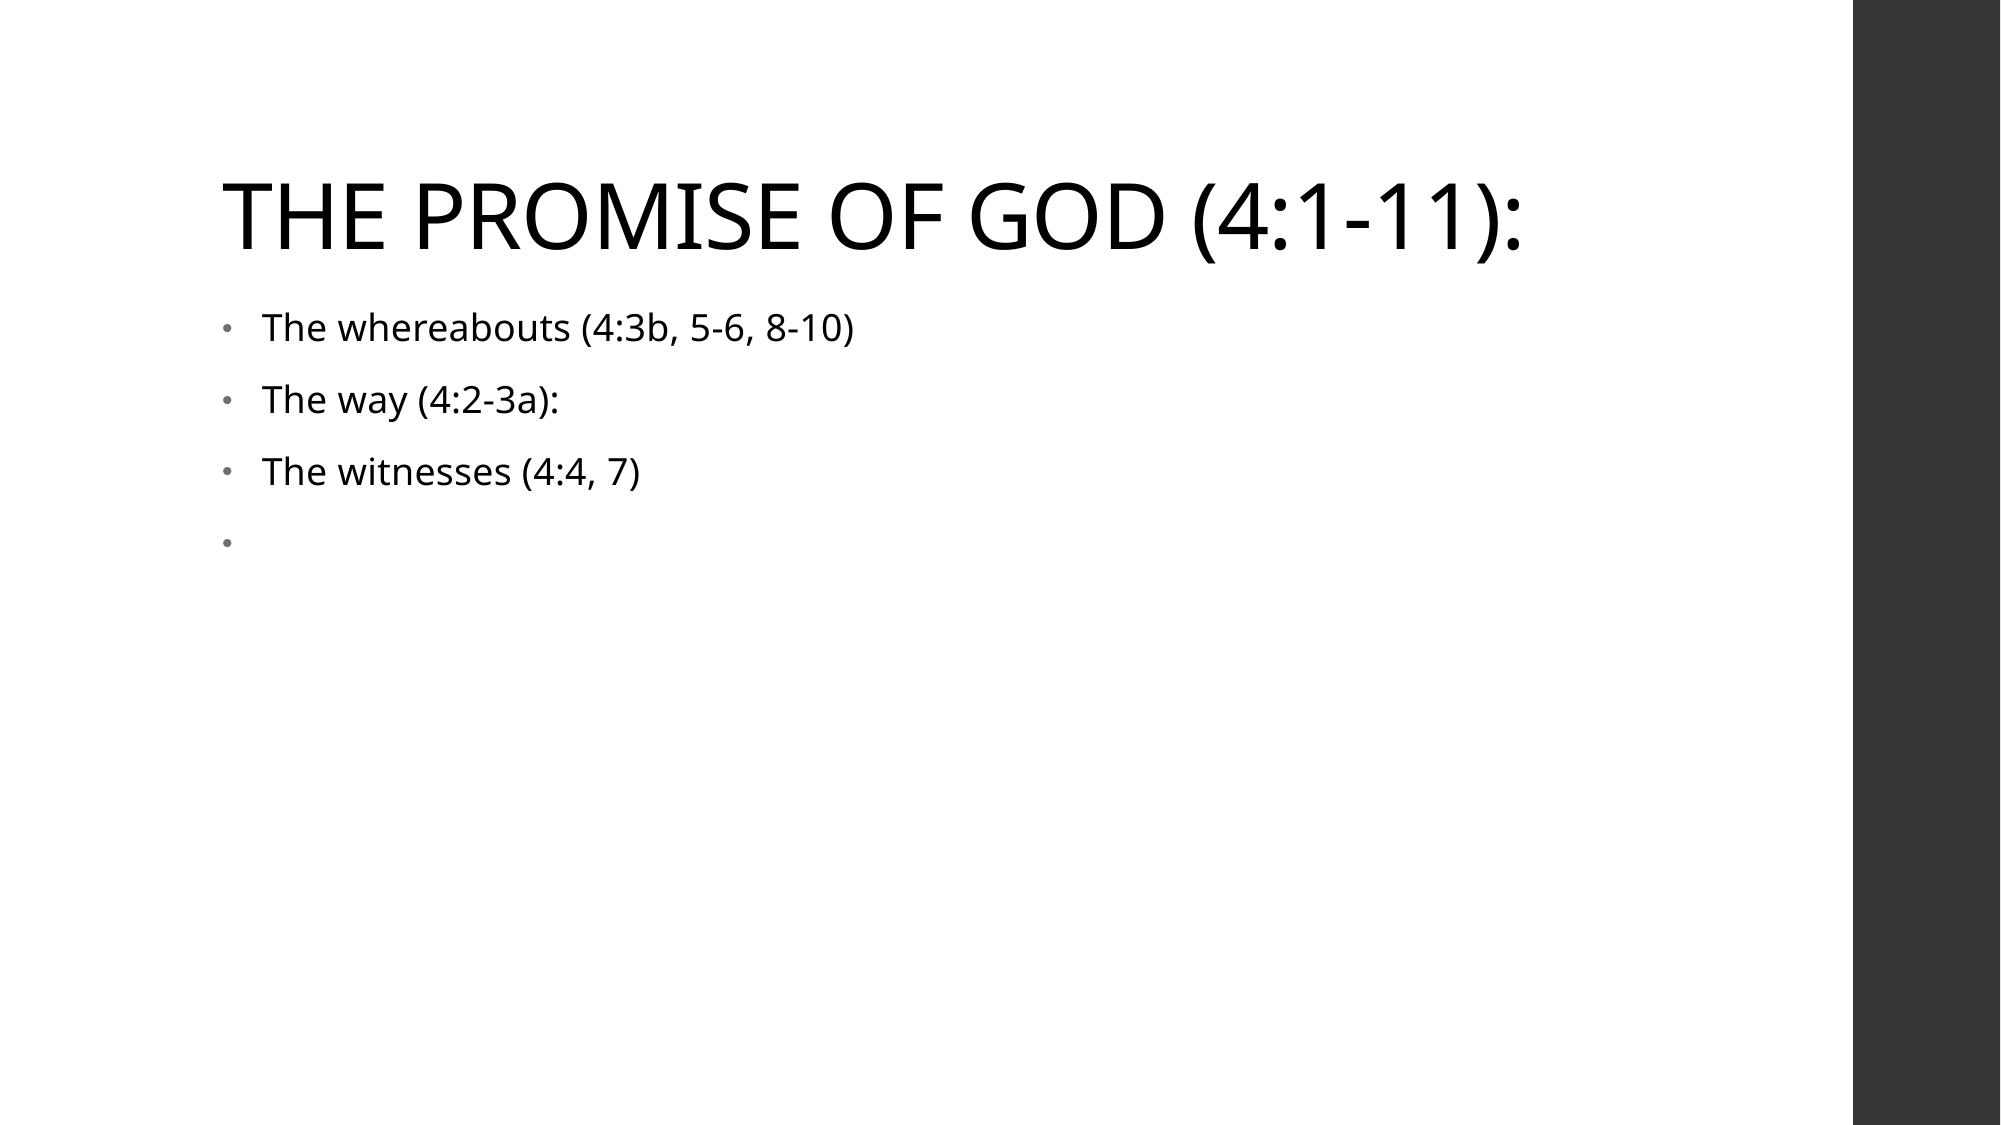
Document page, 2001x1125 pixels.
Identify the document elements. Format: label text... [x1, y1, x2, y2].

list The whereabouts (4:3b, 5-6, 8-10) The way (4:2-3a): The witnesses (4:4, 7) [206, 299, 1617, 1014]
title THE PROMISE OF GOD (4:1-11): [206, 60, 1797, 278]
